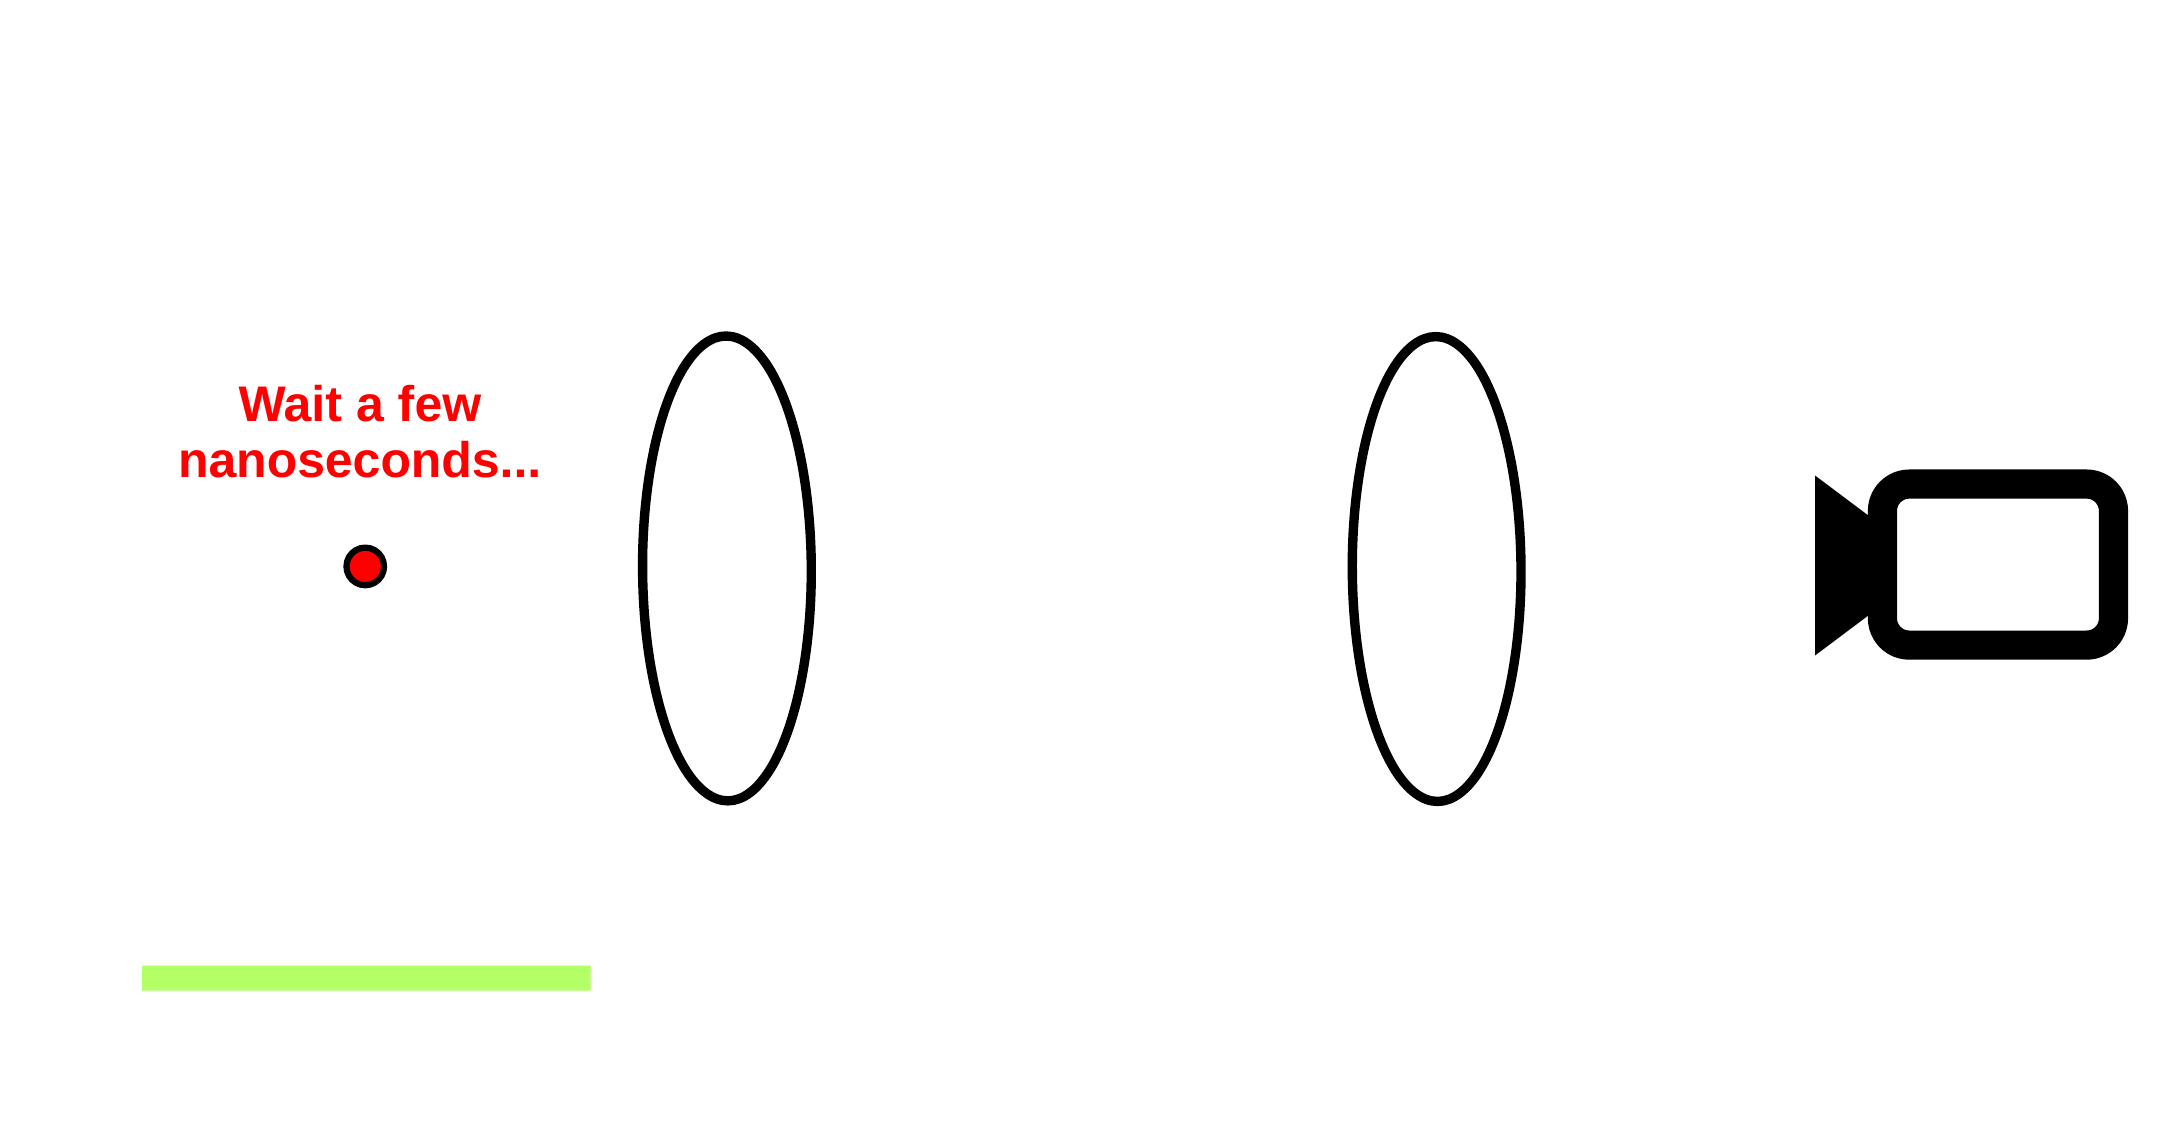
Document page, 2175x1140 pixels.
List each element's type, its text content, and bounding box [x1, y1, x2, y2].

text_box [1352, 336, 1522, 802]
text_box Wait a few nanoseconds... [150, 368, 571, 496]
text_box [642, 336, 812, 801]
text_box [1815, 475, 1876, 656]
text_box [346, 547, 385, 586]
text_box [1882, 484, 2114, 646]
